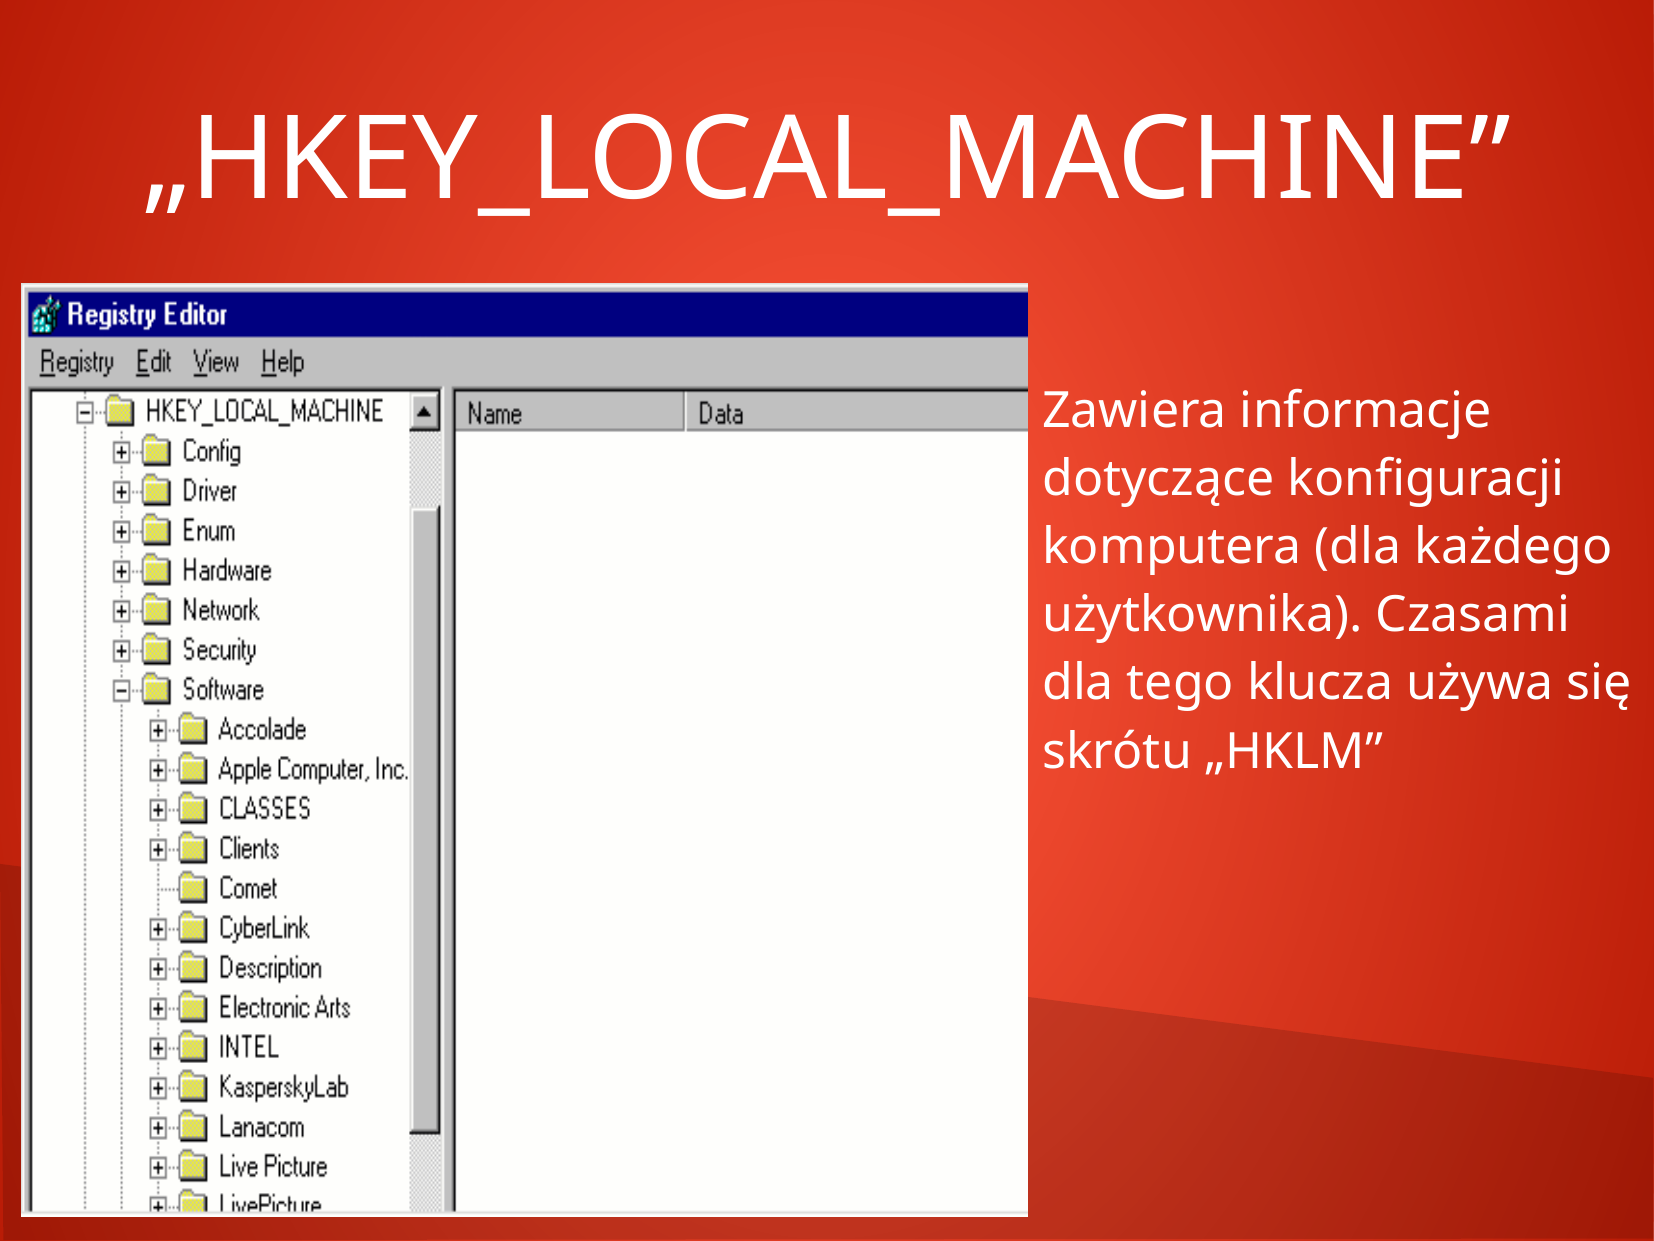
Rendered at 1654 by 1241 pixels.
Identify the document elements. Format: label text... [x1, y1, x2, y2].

text_box Zawiera informacje dotyczące konfiguracji komputera (dla każdego użytkownika). Czasami dla tego klucza używa się skrótu „HKLM” [1028, 366, 1654, 1123]
picture [21, 283, 1028, 1217]
title „HKEY_LOCAL_MACHINE” [82, 49, 1571, 257]
